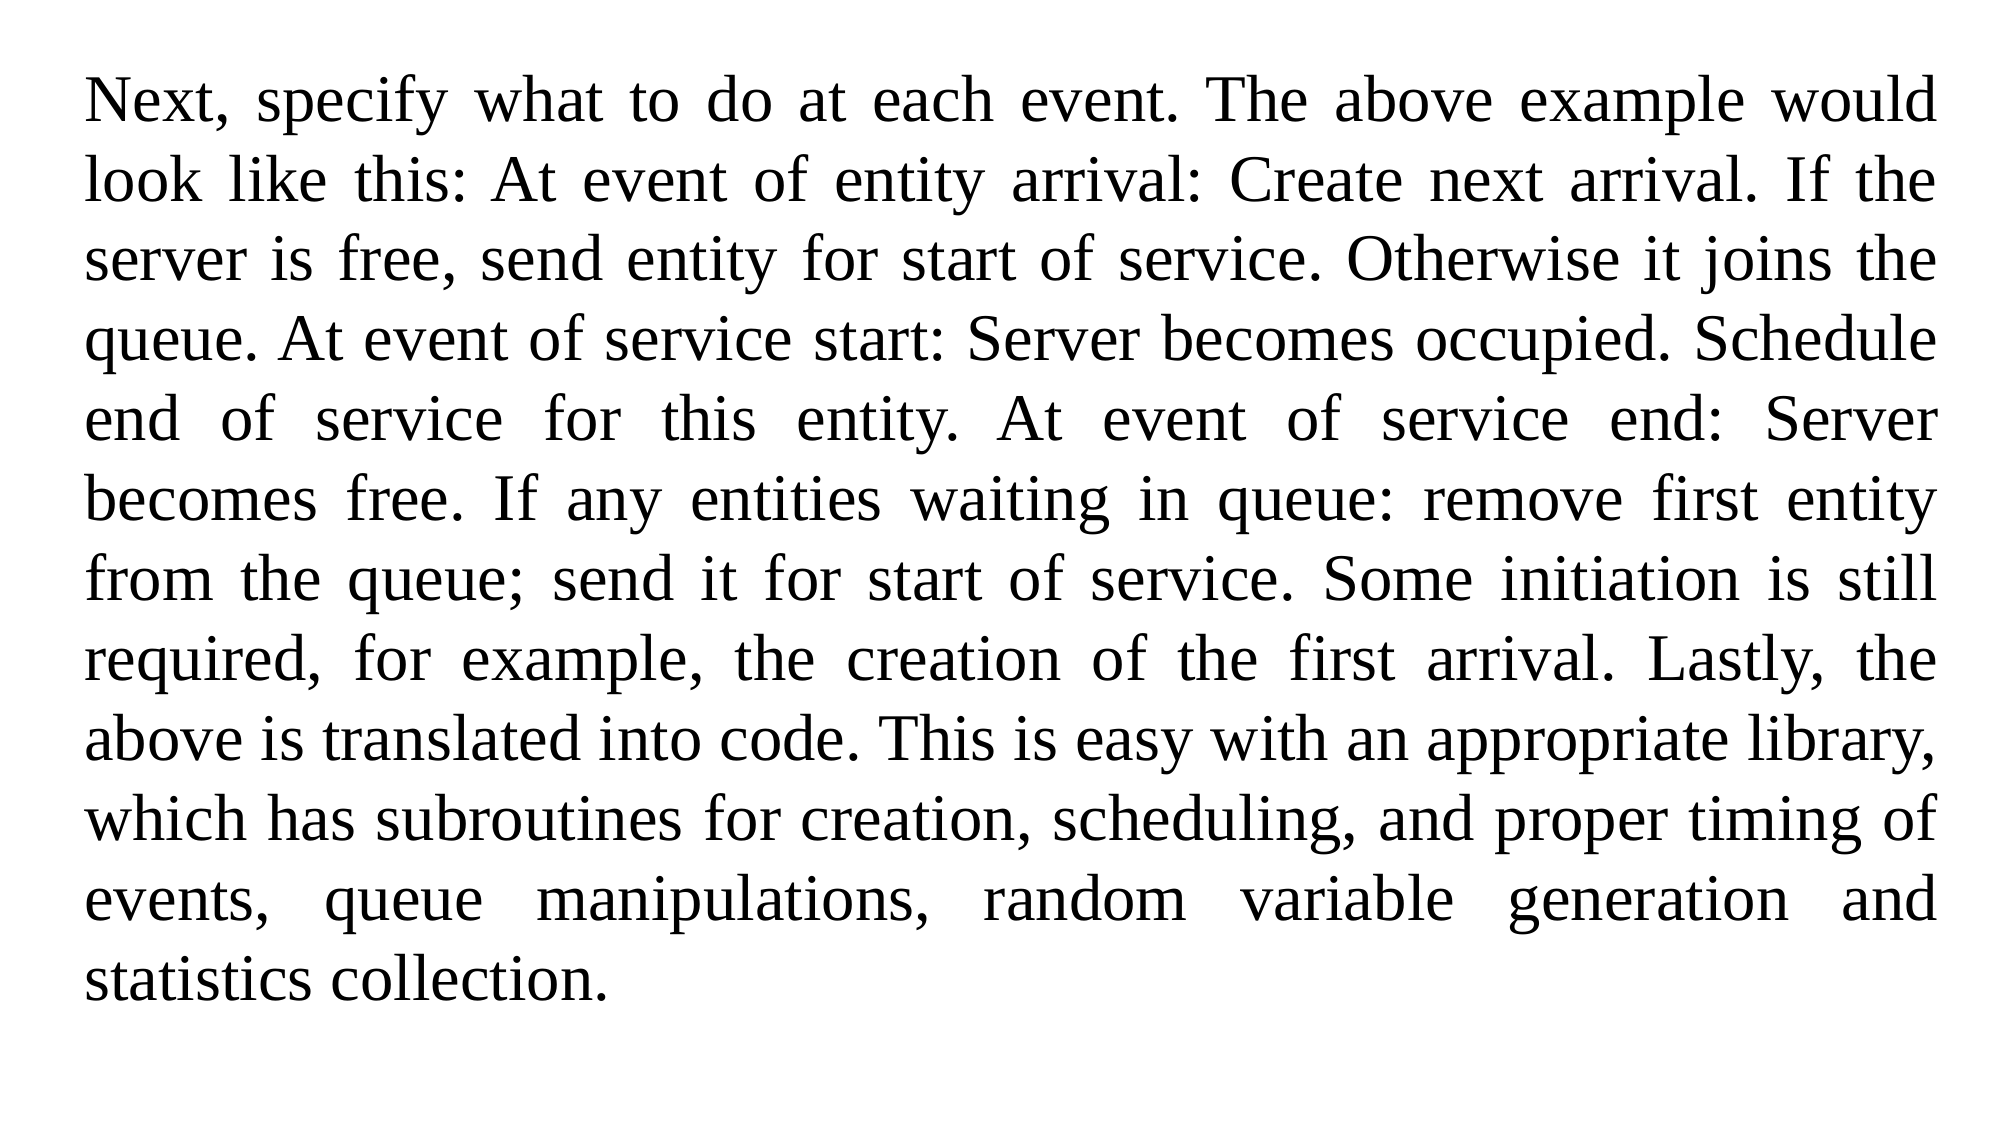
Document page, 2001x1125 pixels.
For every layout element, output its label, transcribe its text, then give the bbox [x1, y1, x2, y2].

text_box Next, specify what to do at each event. The above example would look like this: At event of entity arrival: Create next arrival. If the server is free, send entity for start of service. Otherwise it joins the queue. At event of service start: Server becomes occupied. Schedule end of service for this entity. At event of service end: Server becomes free. If any entities waiting in queue: remove first entity from the queue; send it for start of service. Some initiation is still required, for example, the creation of the first arrival. Lastly, the above is translated into code. This is easy with an appropriate library, which has subroutines for creation, scheduling, and proper timing of events, queue manipulations, random variable generation and statistics collection. [69, 47, 1957, 1021]
